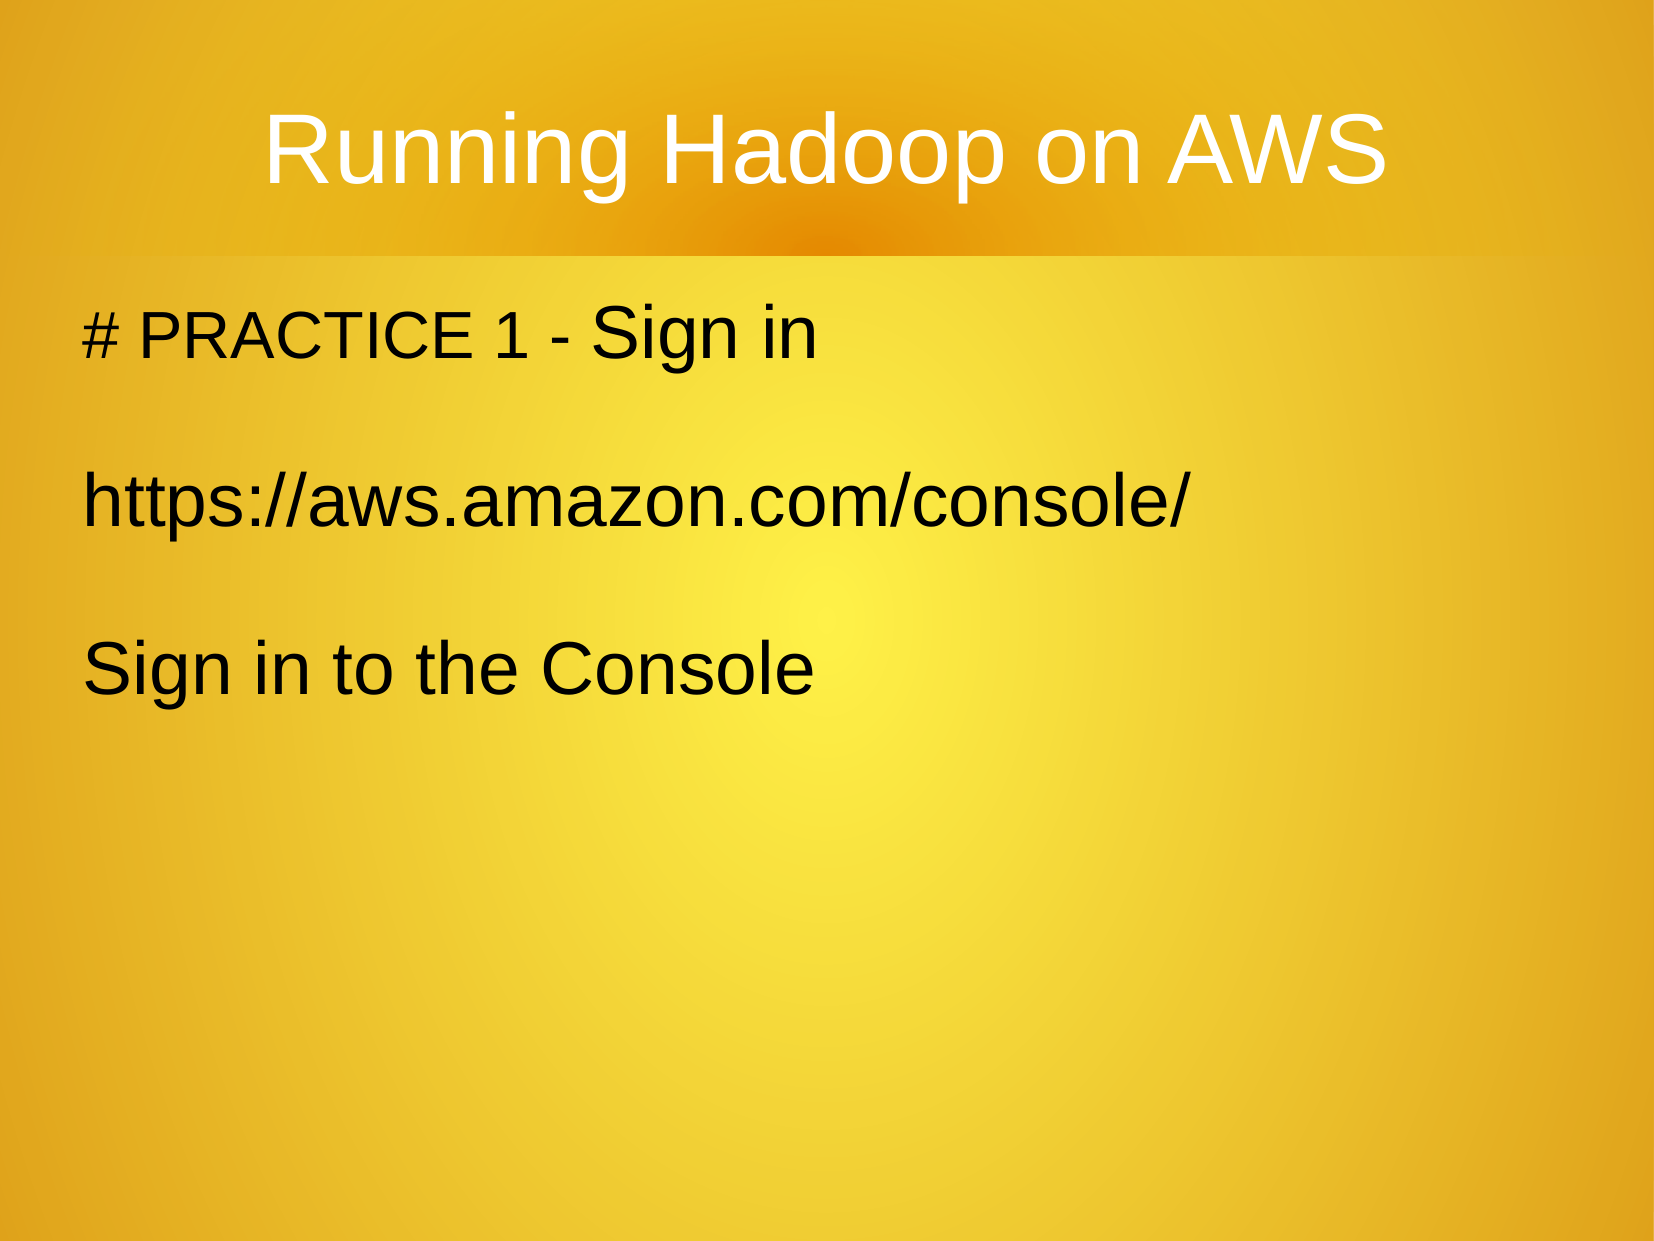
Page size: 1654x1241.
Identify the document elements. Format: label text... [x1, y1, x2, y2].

title Running Hadoop on AWS [82, 47, 1571, 252]
subtitle # PRACTICE 1 - Sign in https://aws.amazon.com/console/ Sign in to the Console [82, 290, 1571, 1037]
